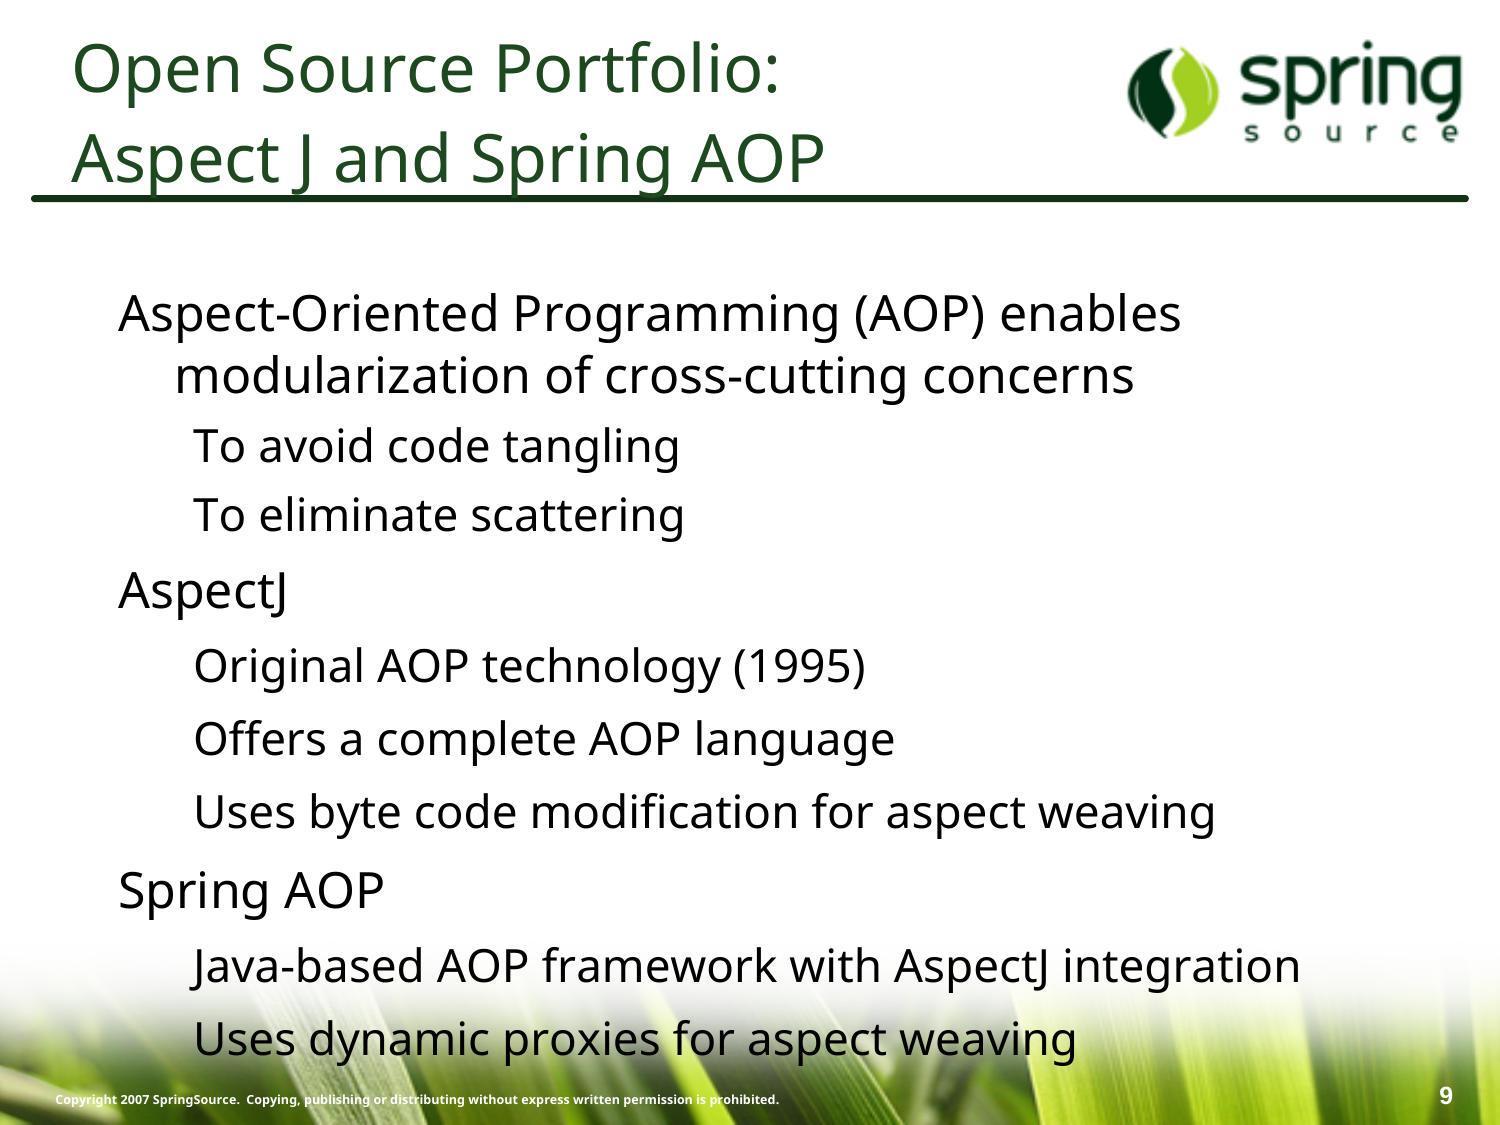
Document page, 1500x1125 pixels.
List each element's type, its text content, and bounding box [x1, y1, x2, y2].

title Open Source Portfolio: Aspect J and Spring AOP [56, 13, 1089, 191]
picture [0, 941, 1500, 1125]
list Aspect-Oriented Programming (AOP) enables modularization of cross-cutting concerns To avoid code tangling To eliminate scattering AspectJ Original AOP technology (1995) Offers a complete AOP language Uses byte code modification for aspect weaving Spring AOP Java-based AOP framework with AspectJ integration Uses dynamic proxies for aspect weaving [103, 275, 1394, 1059]
picture [1093, 32, 1500, 158]
